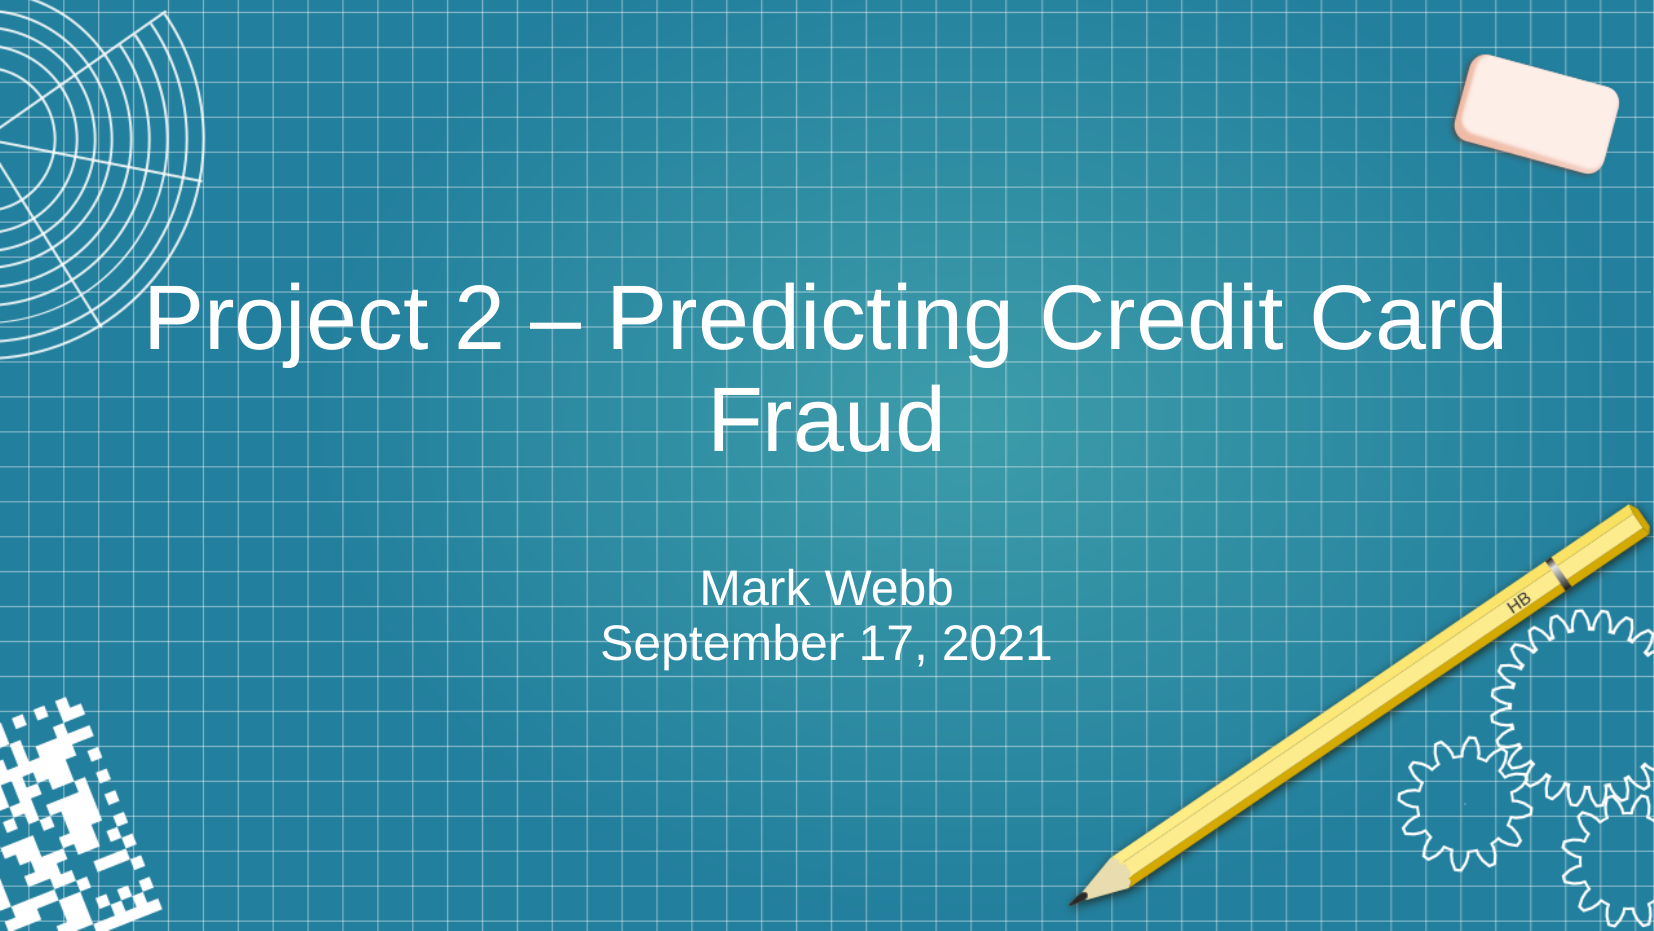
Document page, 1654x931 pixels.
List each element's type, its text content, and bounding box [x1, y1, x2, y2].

picture [0, 0, 1654, 931]
title Project 2 – Predicting Credit Card Fraud [82, 262, 1571, 389]
subtitle Mark Webb September 17, 2021 [82, 389, 1571, 842]
